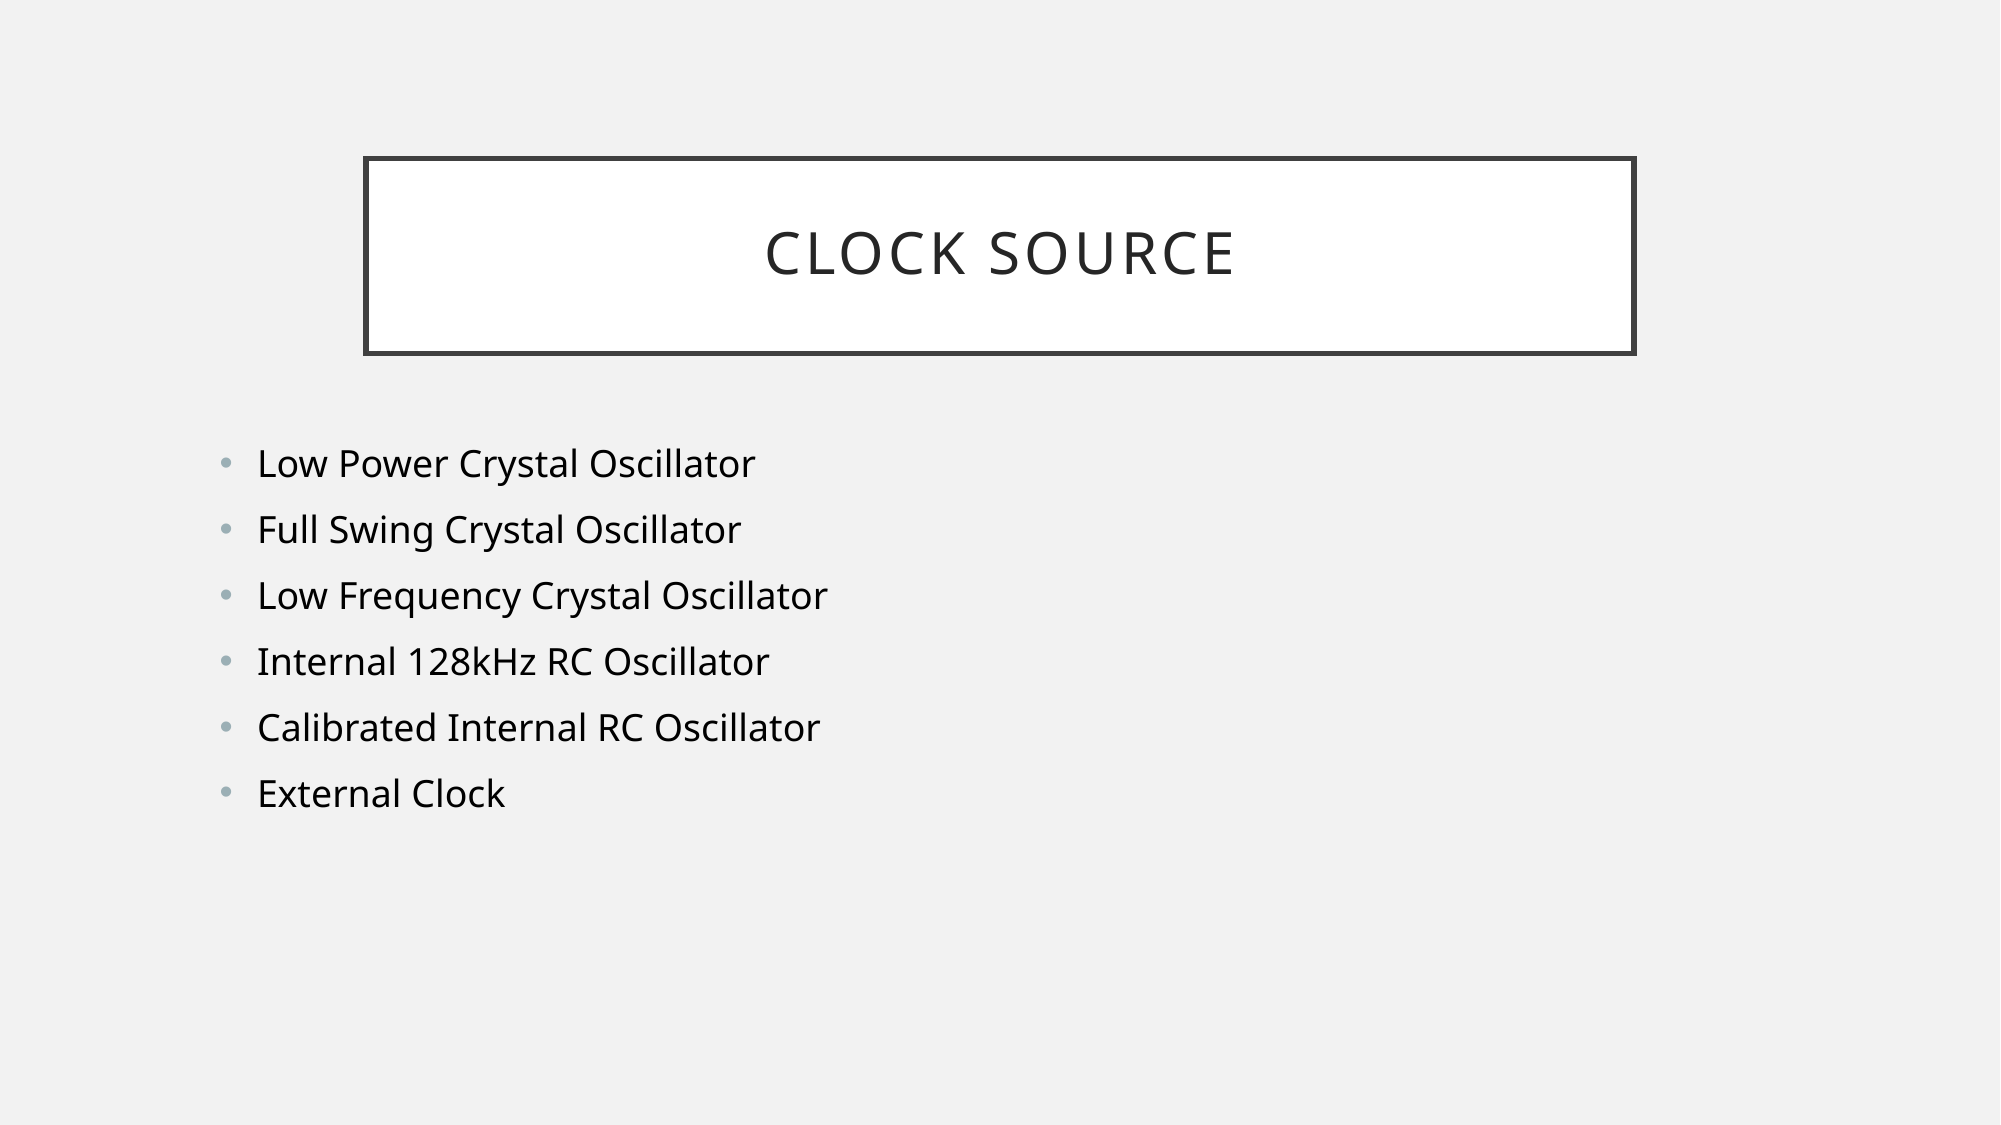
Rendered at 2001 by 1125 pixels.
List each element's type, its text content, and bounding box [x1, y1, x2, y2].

title Clock source [366, 158, 1634, 354]
list Low Power Crystal Oscillator Full Swing Crystal Oscillator Low Frequency Crystal Oscillator Internal 128kHz RC Oscillator Calibrated Internal RC Oscillator External Clock [204, 432, 1796, 942]
